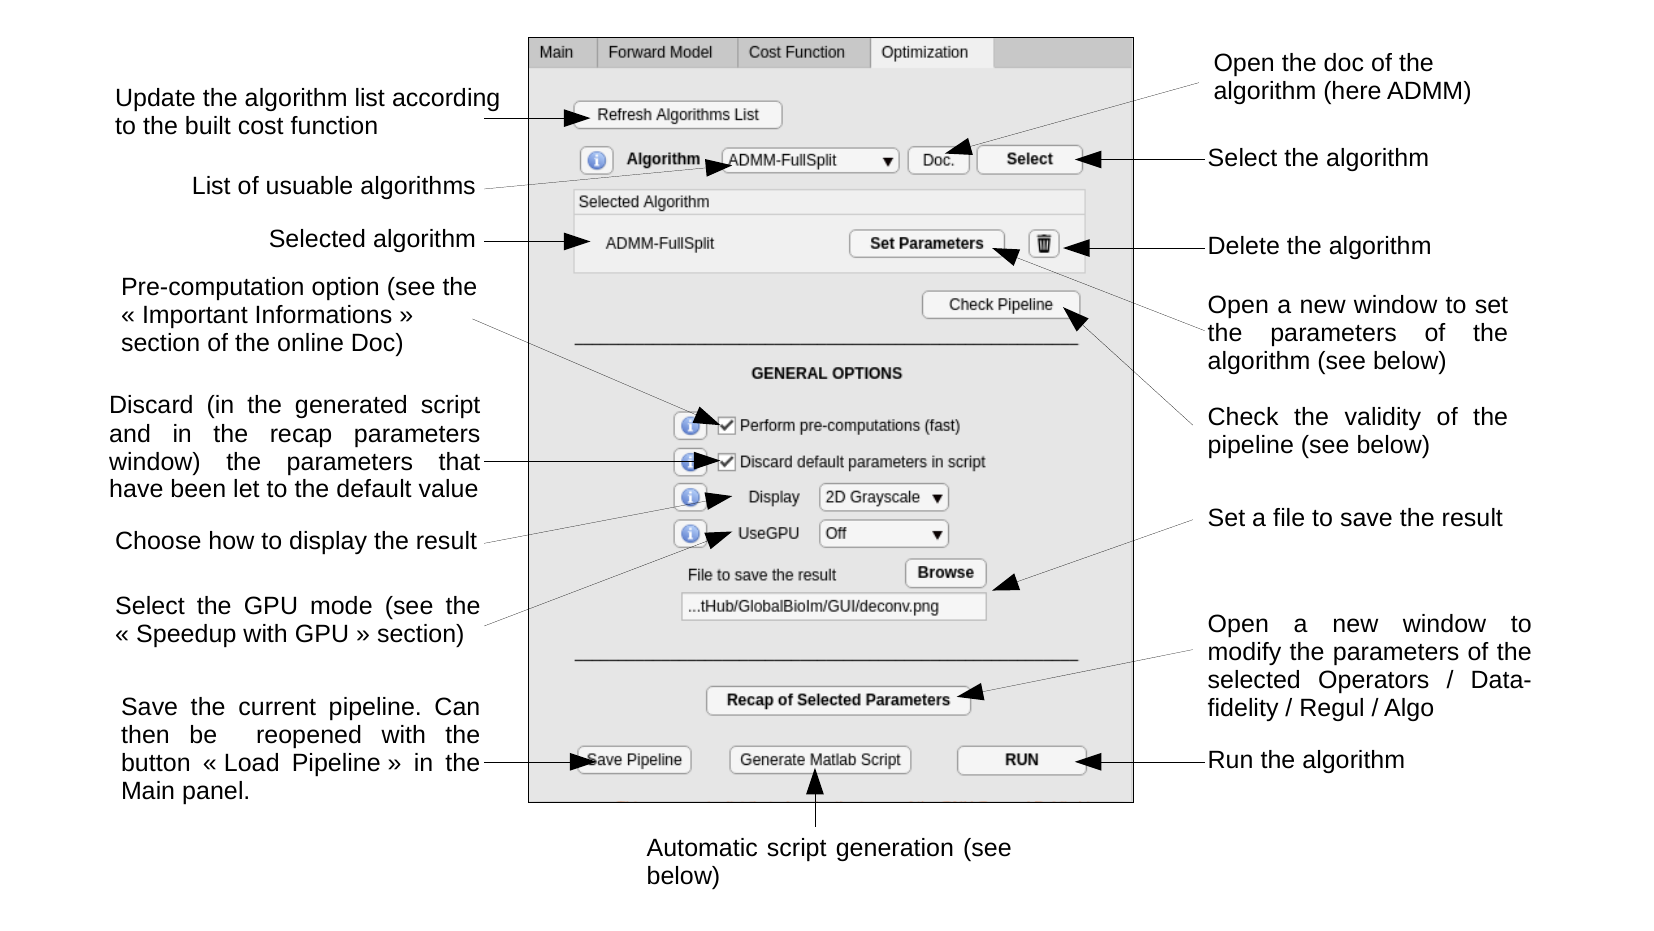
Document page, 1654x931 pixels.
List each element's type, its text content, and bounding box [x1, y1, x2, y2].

text_box Open a new window to modify the parameters of the selected Operators / Data-fidelity / Regul / Algo [1192, 602, 1548, 730]
text_box Delete the algorithm [1192, 224, 1501, 272]
text_box Update the algorithm list according to the built cost function [100, 76, 520, 160]
text_box Save the current pipeline. Can then be reopened with the button « Load Pipeline » in the Main panel. [106, 685, 497, 815]
text_box Open the doc of the algorithm (here ADMM) [1198, 41, 1548, 141]
picture [528, 37, 1134, 803]
text_box Select the algorithm [1192, 135, 1512, 179]
text_box Pre-computation option (see the « Important Informations » section of the online Doc) [106, 265, 497, 383]
text_box Run the algorithm [1192, 738, 1524, 782]
text_box Selected algorithm [253, 217, 544, 289]
text_box Check the validity of the pipeline (see below) [1192, 395, 1524, 467]
text_box Discard (in the generated script and in the recap parameters window) the parameters that have been let to the default value [94, 383, 497, 539]
text_box Choose how to display the result [100, 539, 497, 591]
text_box Set a file to save the result [1192, 496, 1524, 539]
text_box List of usuable algorithms [177, 164, 508, 236]
text_box Select the GPU mode (see the « Speedup with GPU » section) [100, 591, 497, 656]
text_box Open a new window to set the parameters of the algorithm (see below) [1192, 283, 1524, 383]
text_box Automatic script generation (see below) [631, 826, 1028, 898]
